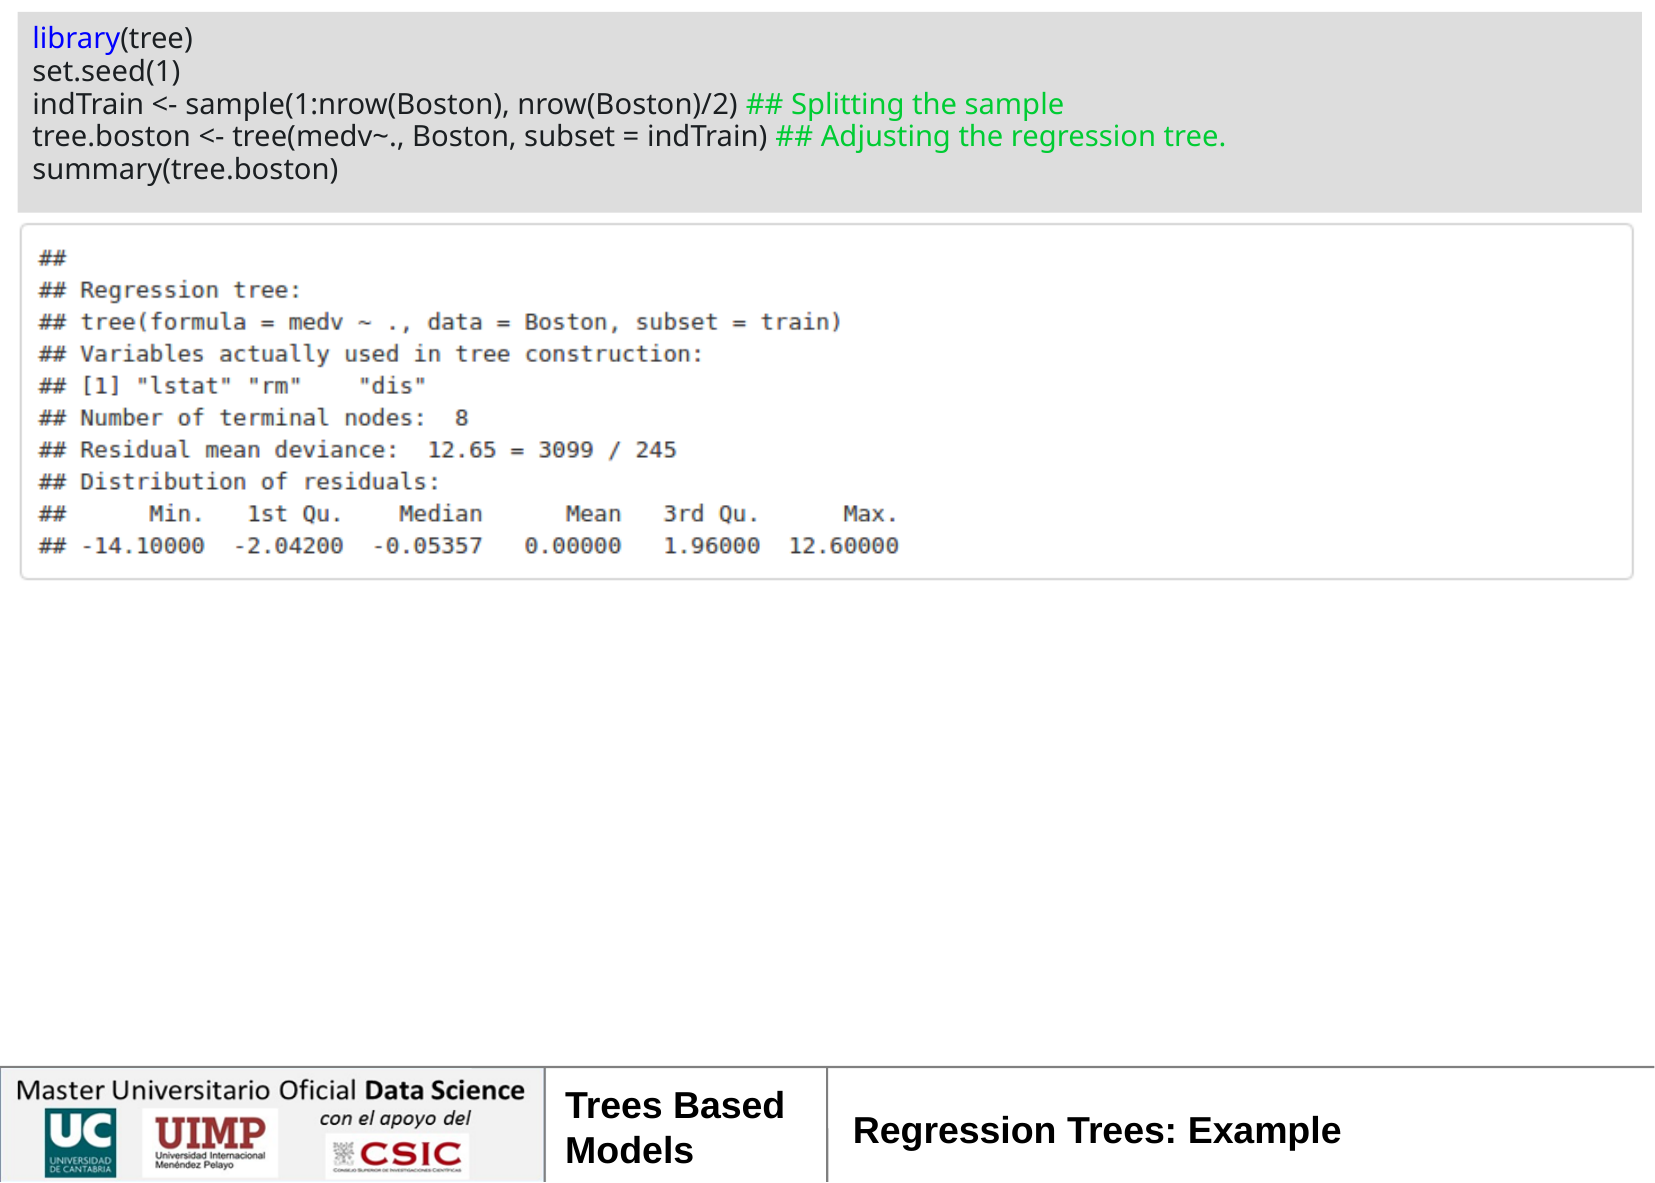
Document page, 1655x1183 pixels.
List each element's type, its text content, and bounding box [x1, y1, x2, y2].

text_box Regression Trees: Example [838, 1098, 1359, 1151]
picture [0, 1068, 543, 1182]
picture [546, 1069, 550, 1182]
picture [15, 220, 1643, 591]
text_box library(tree) set.seed(1) indTrain <- sample(1:nrow(Boston), nrow(Boston)/2) ## Splitting the sample tree.boston <- tree(medv~., Boston, subset = indTrain) ## Adjusting the regression tree. summary(tree.boston) [17, 11, 1642, 213]
